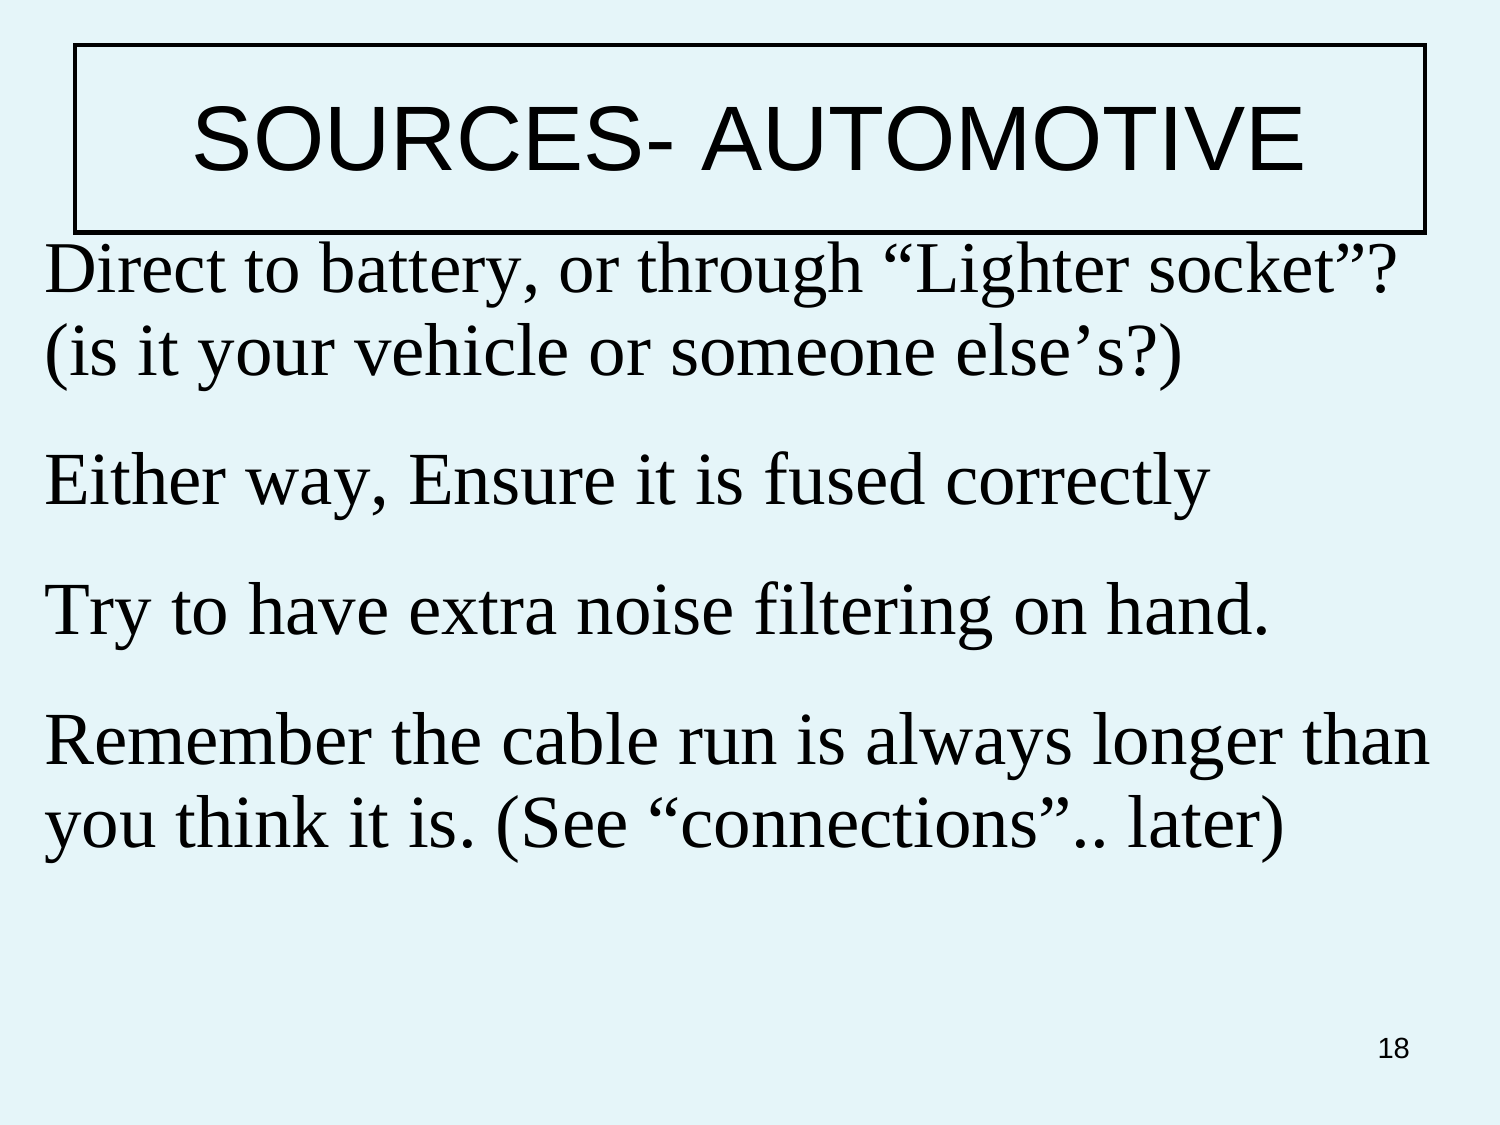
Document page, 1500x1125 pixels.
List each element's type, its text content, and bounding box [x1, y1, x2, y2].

text_box Direct to battery, or through “Lighter socket”? (is it your vehicle or someone else’s?) Either way, Ensure it is fused correctly Try to have extra noise filtering on hand. Remember the cable run is always longer than you think it is. (See “connections”.. later) [29, 219, 1459, 872]
title SOURCES- AUTOMOTIVE [75, 45, 1426, 219]
